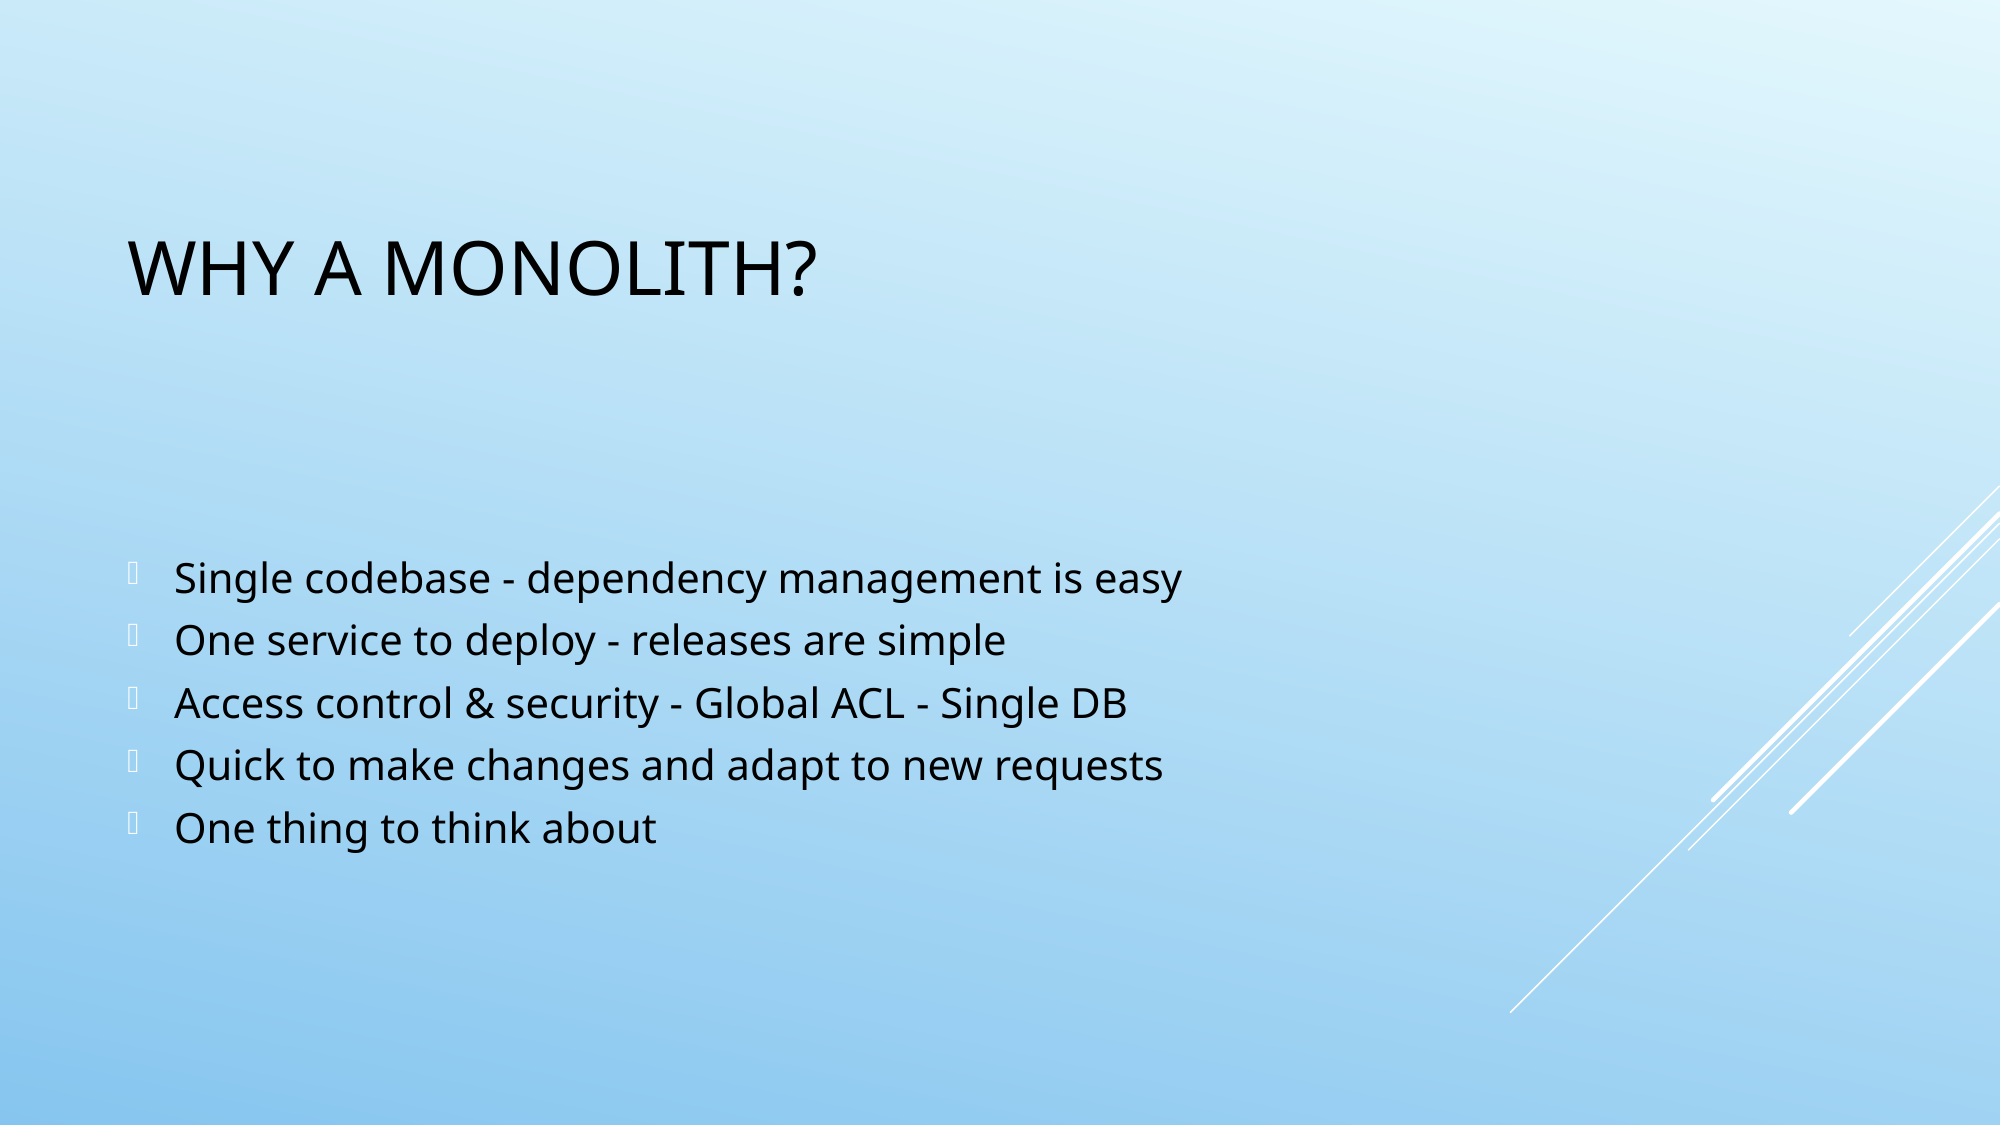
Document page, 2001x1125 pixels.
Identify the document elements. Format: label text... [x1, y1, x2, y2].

title Why a monolith? [112, 141, 1513, 389]
list Single codebase - dependency management is easy One service to deploy - releases are simple Access control & security - Global ACL - Single DB Quick to make changes and adapt to new requests One thing to think about [112, 405, 1513, 999]
